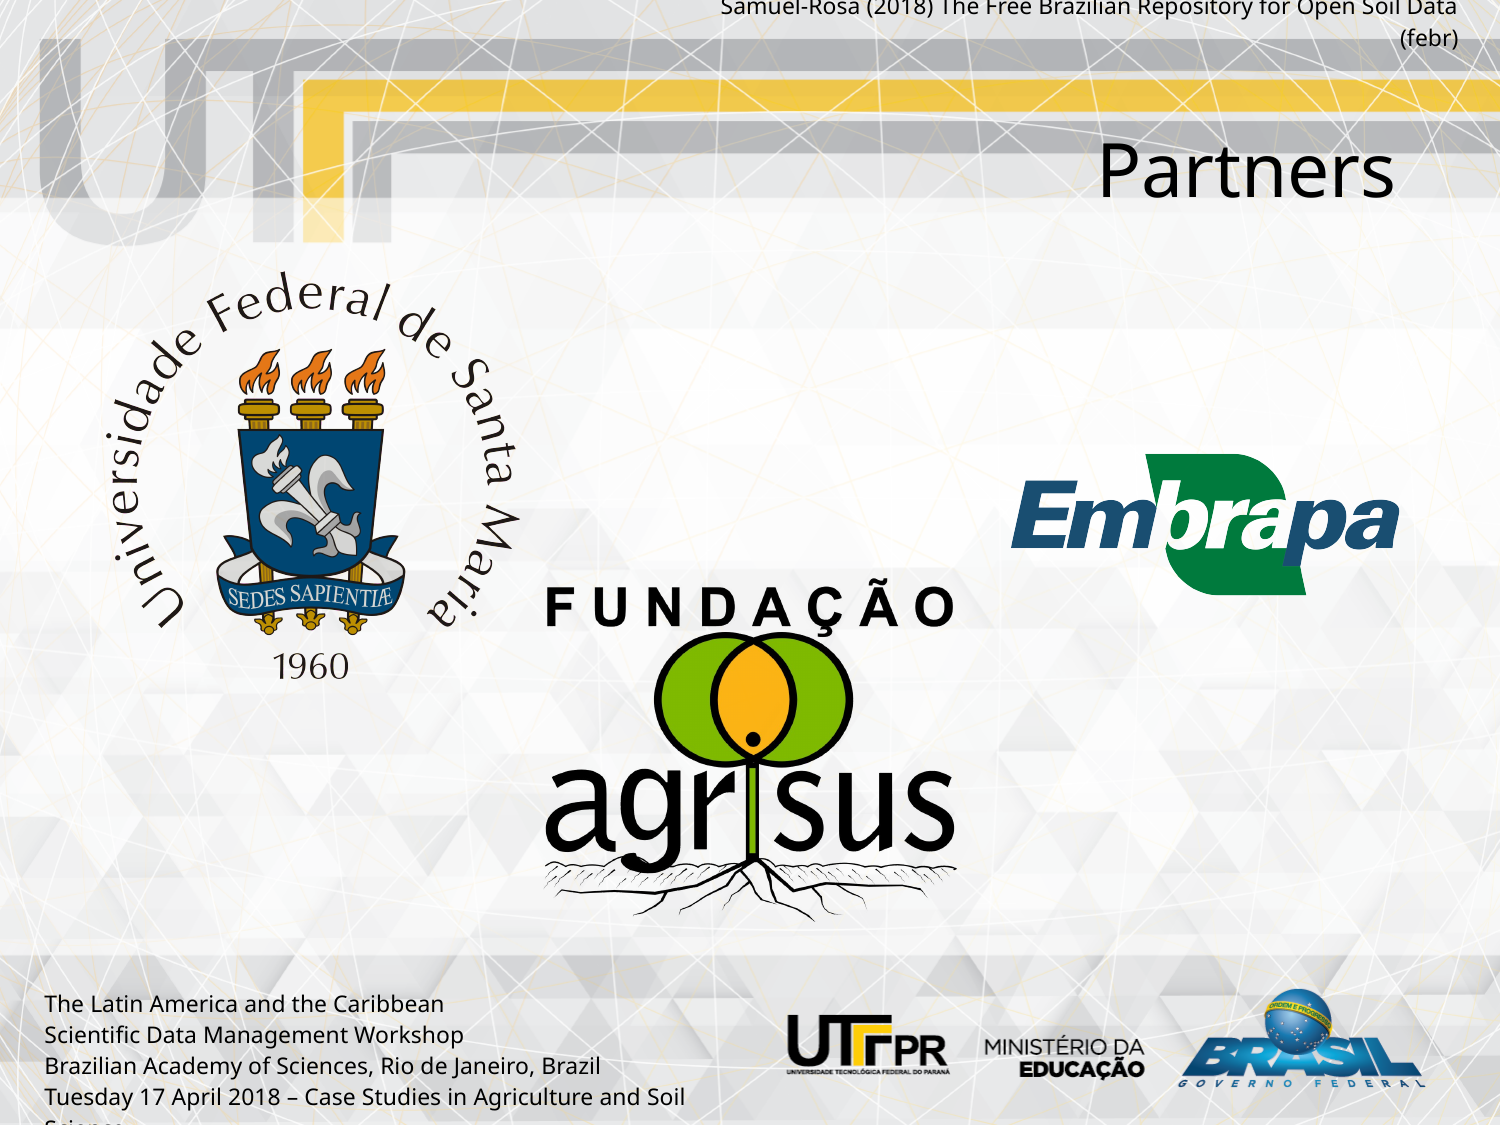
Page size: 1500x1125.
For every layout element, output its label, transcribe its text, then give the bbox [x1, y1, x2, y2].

text_box The Latin America and the Caribbean Scientific Data Management Workshop Brazilian Academy of Sciences, Rio de Janeiro, Brazil Tuesday 17 April 2018 – Case Studies in Agriculture and Soil Science [29, 980, 751, 1111]
picture [882, 0, 888, 7]
picture [897, 0, 906, 7]
picture [946, 0, 954, 7]
picture [1364, 0, 1396, 7]
picture [930, 0, 944, 7]
picture [1264, 0, 1299, 7]
text_box Samuel-Rosa (2018) The Free Brazilian Repository for Open Soil Data (febr) [690, 7, 1459, 36]
picture [798, 0, 810, 7]
picture [989, 0, 1040, 7]
picture [956, 0, 987, 7]
picture [818, 0, 868, 7]
picture [1300, 0, 1310, 7]
picture [1048, 0, 1094, 7]
picture [908, 0, 917, 7]
picture [922, 0, 930, 7]
picture [1410, 0, 1419, 7]
picture [869, 0, 882, 7]
picture [1431, 36, 1438, 45]
picture [1213, 0, 1261, 7]
picture [1398, 0, 1408, 7]
picture [1311, 0, 1367, 7]
picture [1096, 0, 1139, 7]
picture [889, 0, 896, 7]
picture [0, 0, 1500, 1125]
picture [723, 0, 796, 7]
picture [1147, 0, 1211, 7]
title Partners [103, 59, 1397, 278]
picture [1420, 0, 1438, 7]
